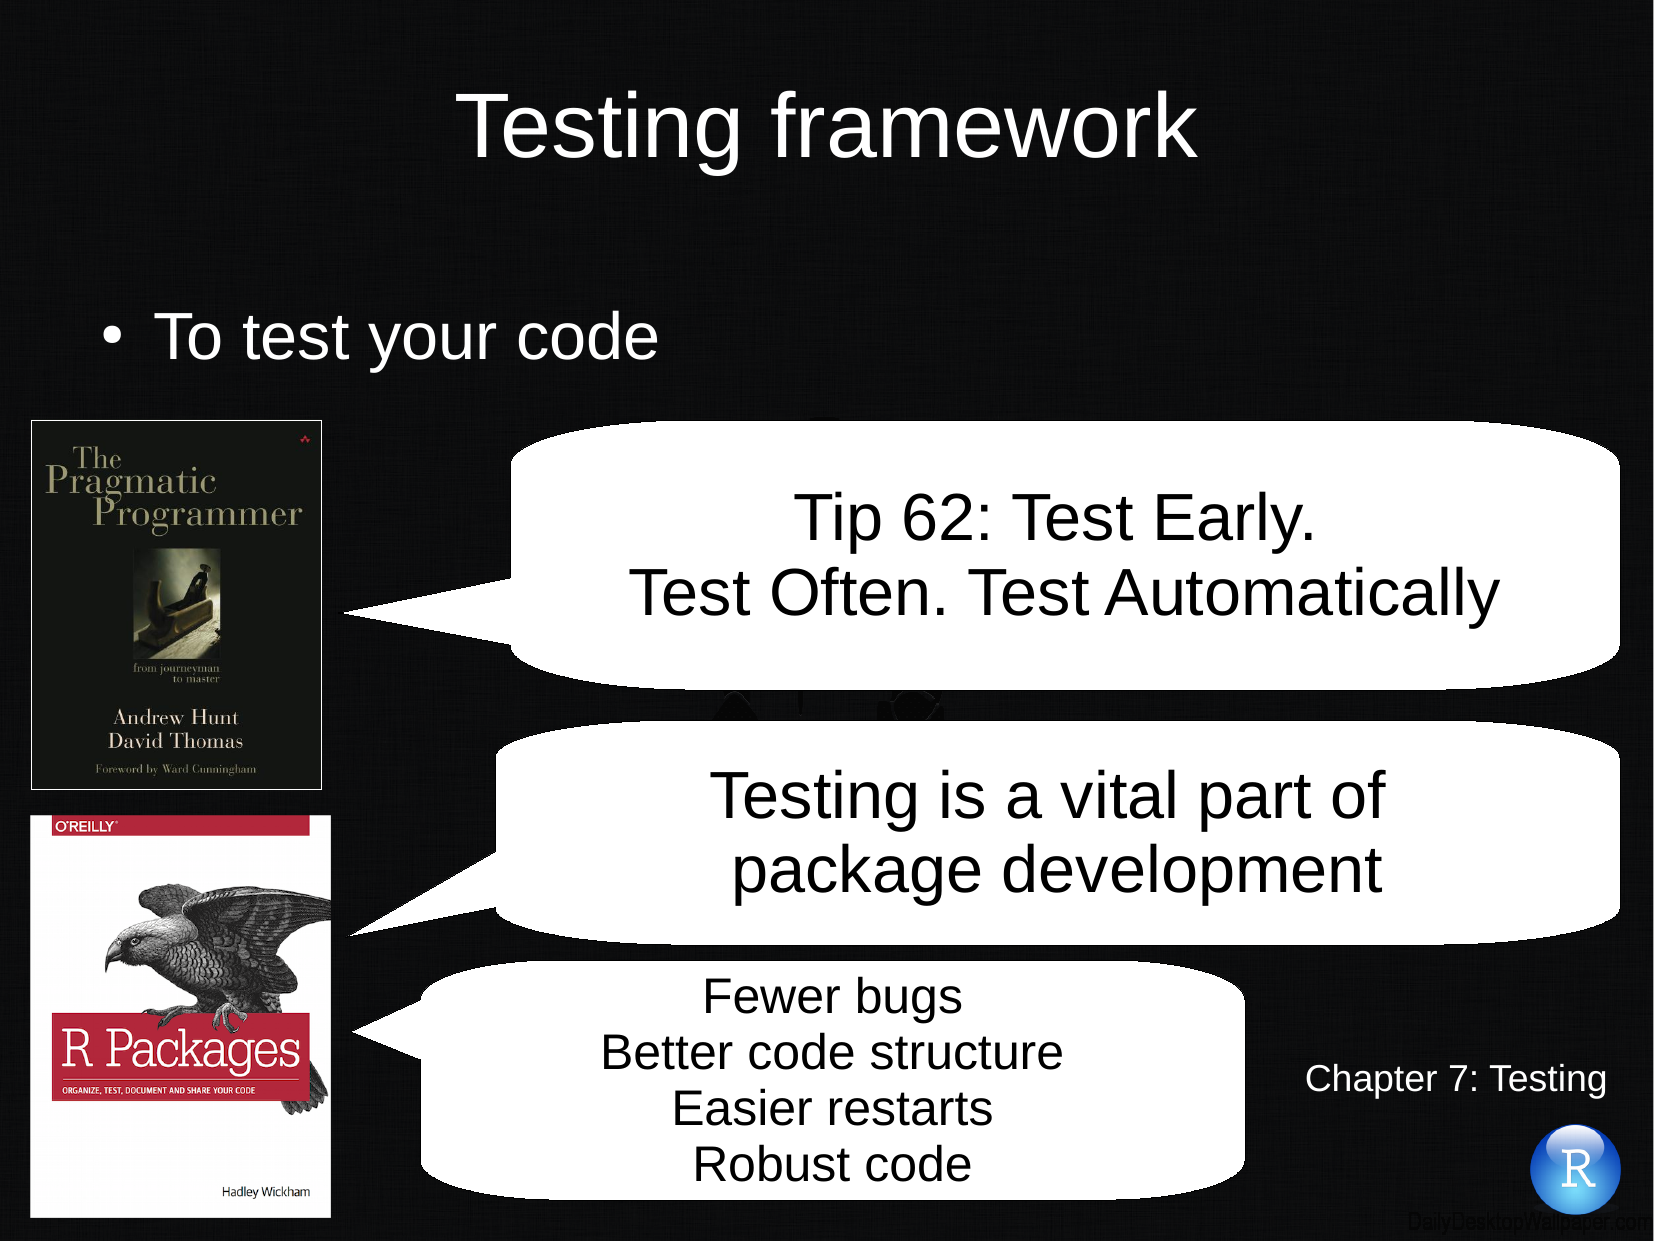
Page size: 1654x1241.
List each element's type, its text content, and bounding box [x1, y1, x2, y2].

text_box Tip 62: Test Early. Test Often. Test Automatically [338, 420, 1621, 691]
list To test your code [82, 299, 1571, 1241]
picture [0, 0, 1654, 1241]
text_box Fewer bugs Better code structure Easier restarts Robust code [350, 960, 1246, 1201]
text_box Chapter 7: Testing [1290, 1050, 1623, 1107]
text_box Testing is a vital part of package development [345, 720, 1621, 946]
title Testing framework [389, 47, 1264, 205]
